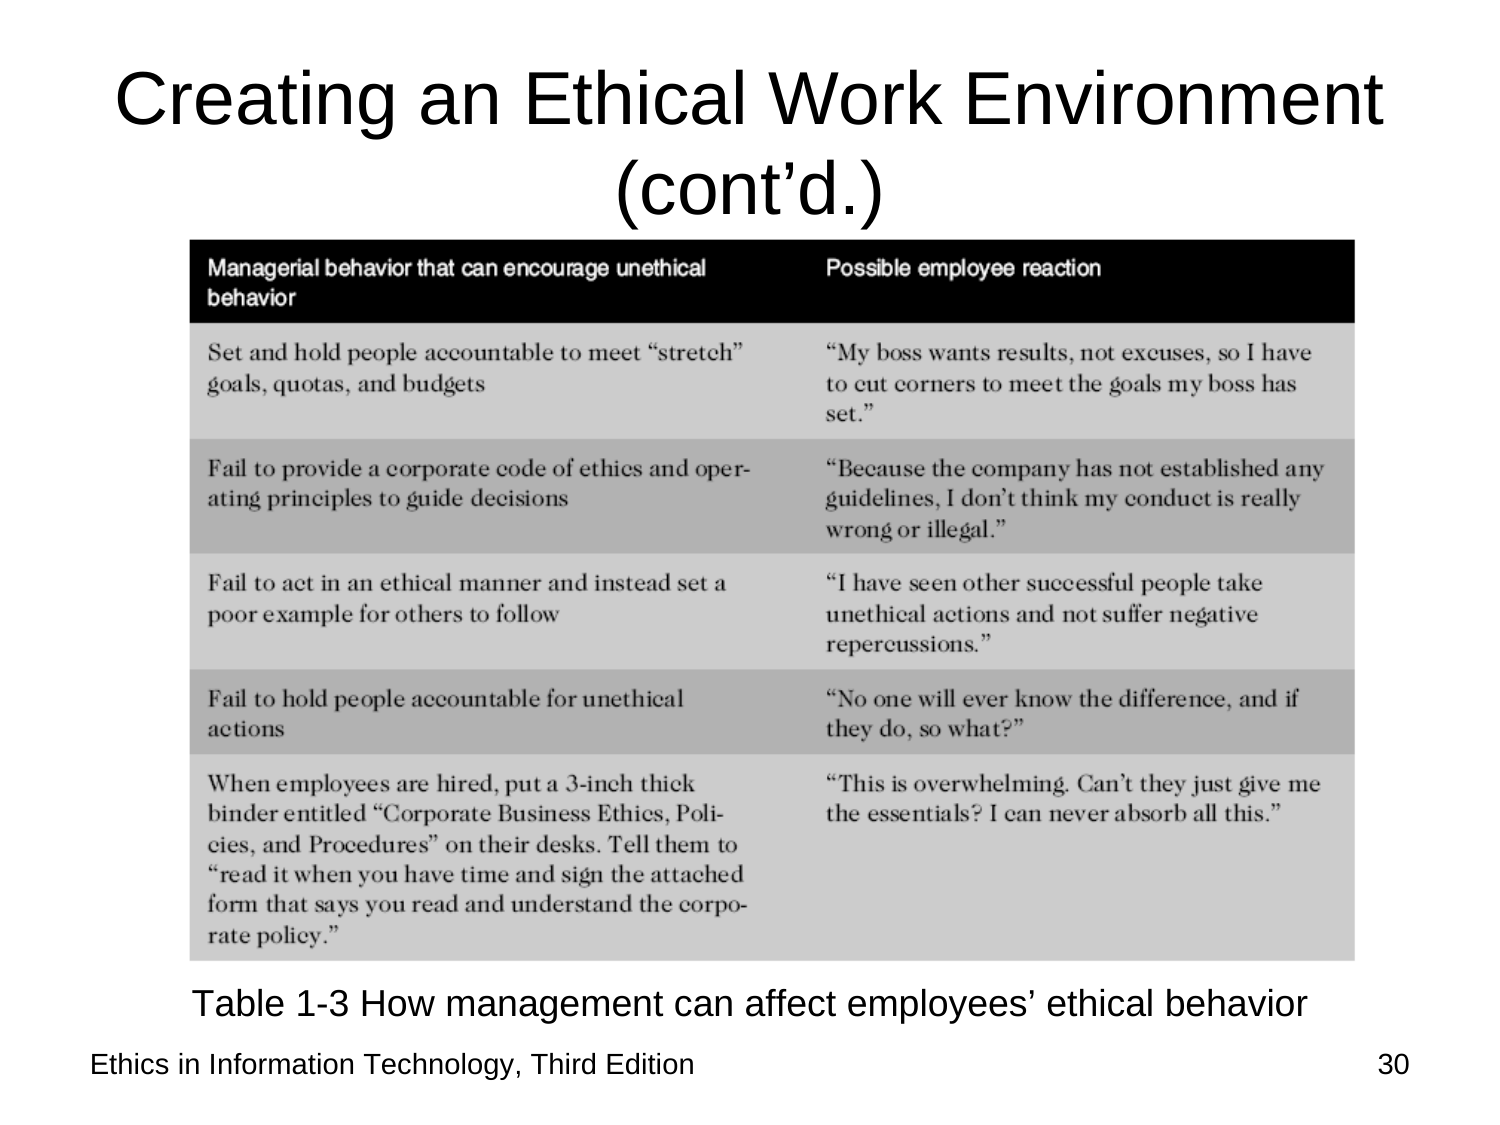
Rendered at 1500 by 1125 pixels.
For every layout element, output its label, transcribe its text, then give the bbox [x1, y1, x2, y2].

text_box Ethics in Information Technology, Third Edition [74, 1037, 1074, 1103]
title Creating an Ethical Work Environment (cont’d.) [75, 41, 1426, 239]
text_box <number> [1074, 1037, 1425, 1103]
text_box Table 1-3 How management can affect employees’ ethical behavior [0, 974, 1500, 1033]
picture [187, 237, 1361, 973]
